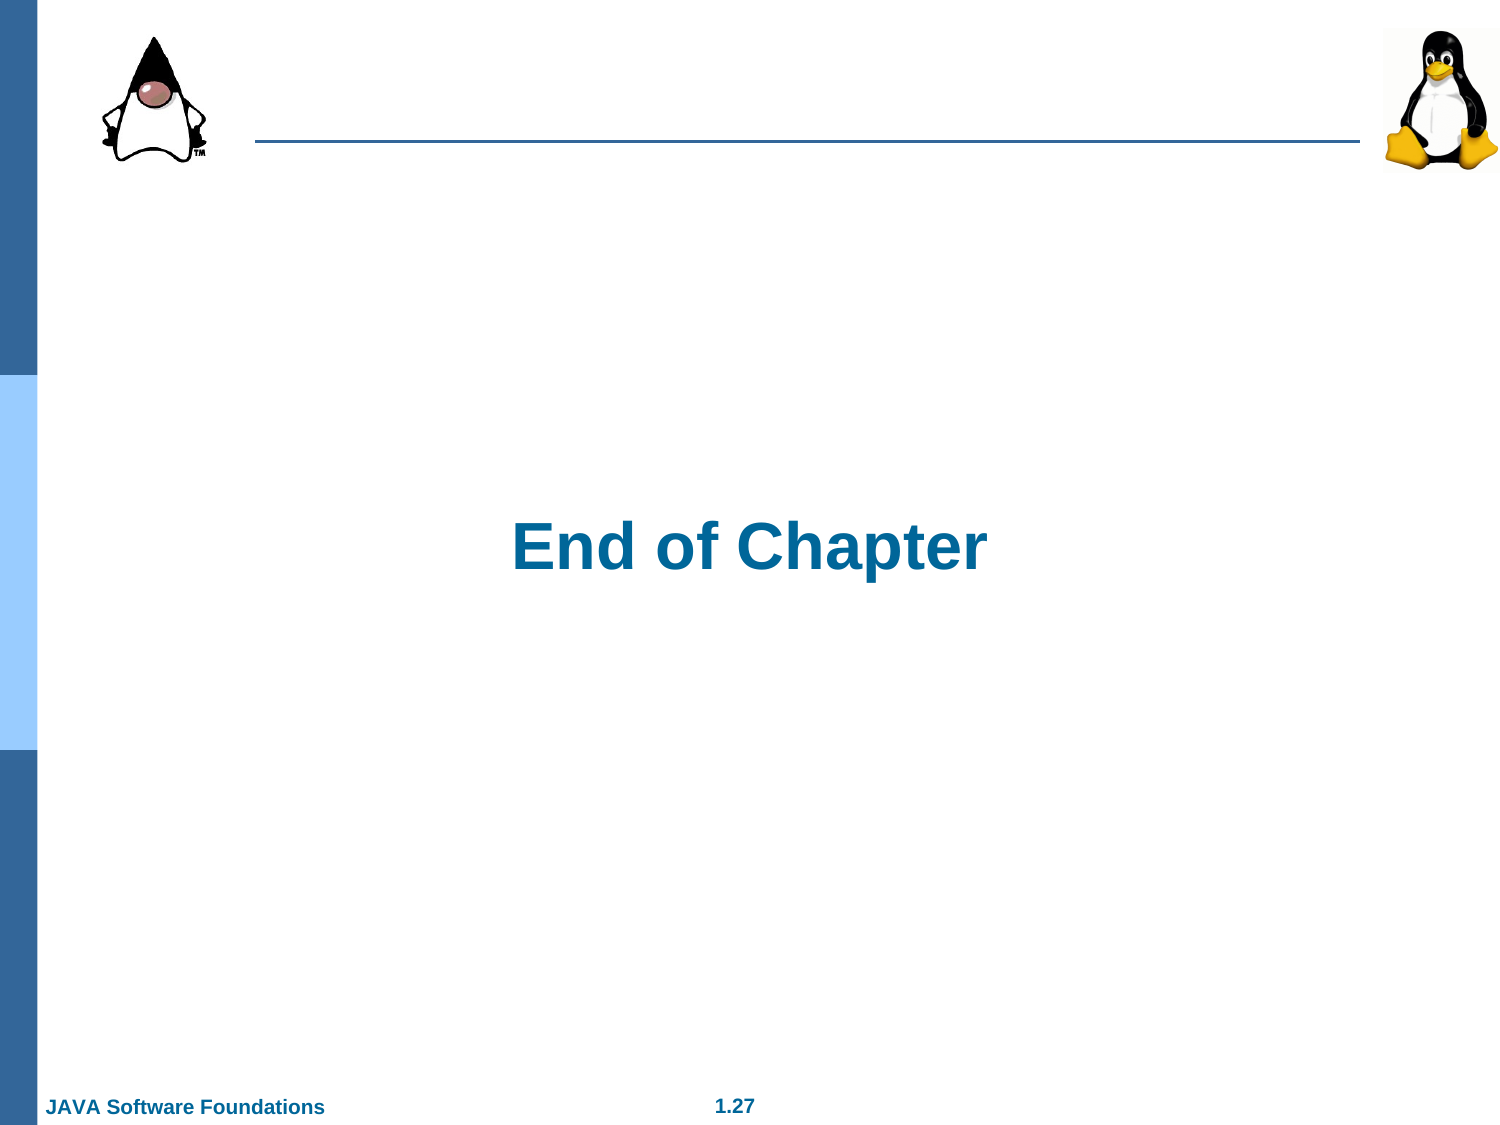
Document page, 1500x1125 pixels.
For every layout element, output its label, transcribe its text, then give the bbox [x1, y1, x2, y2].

title End of Chapter [112, 349, 1388, 591]
picture [1383, 28, 1500, 173]
picture [54, 0, 255, 200]
